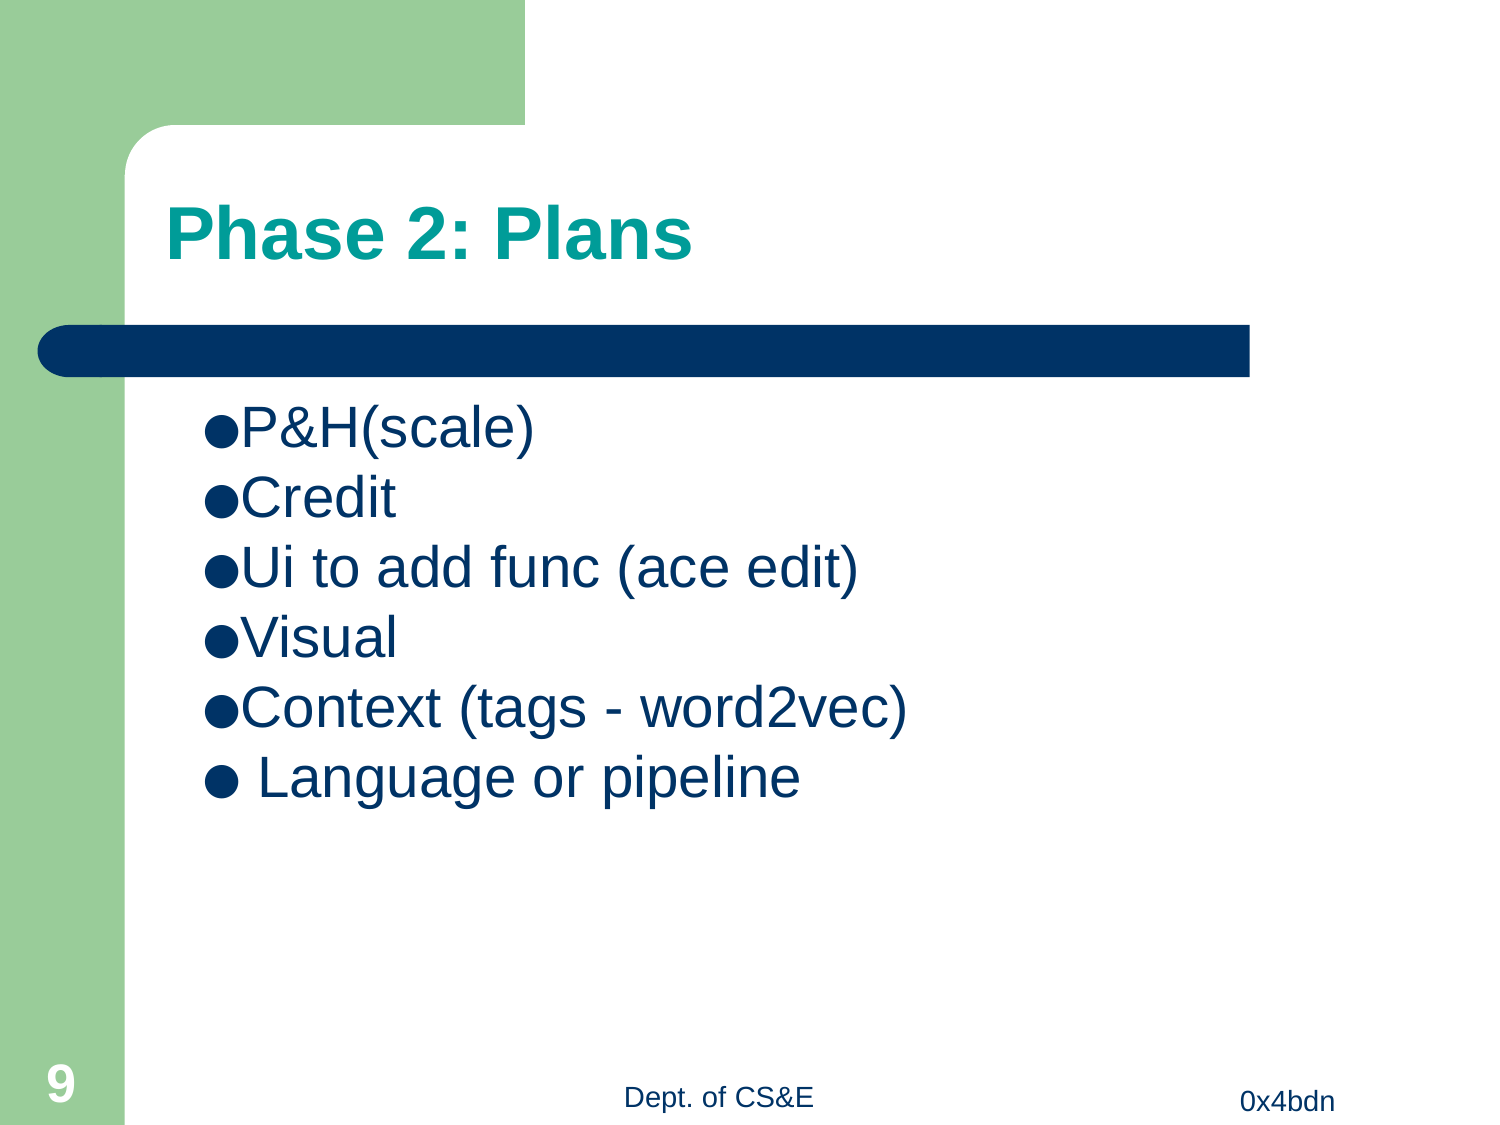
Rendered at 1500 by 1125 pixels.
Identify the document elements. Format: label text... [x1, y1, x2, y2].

title Phase 2: Plans [150, 125, 1463, 283]
slide_number <number> [13, 1040, 111, 1121]
footer Dept. of CS&E [481, 1071, 957, 1122]
slide_number 0x4bdn [1149, 1074, 1463, 1125]
list P&H(scale) Credit Ui to add func (ace edit) Visual Context (tags - word2vec) Language or pipeline [150, 381, 1463, 995]
